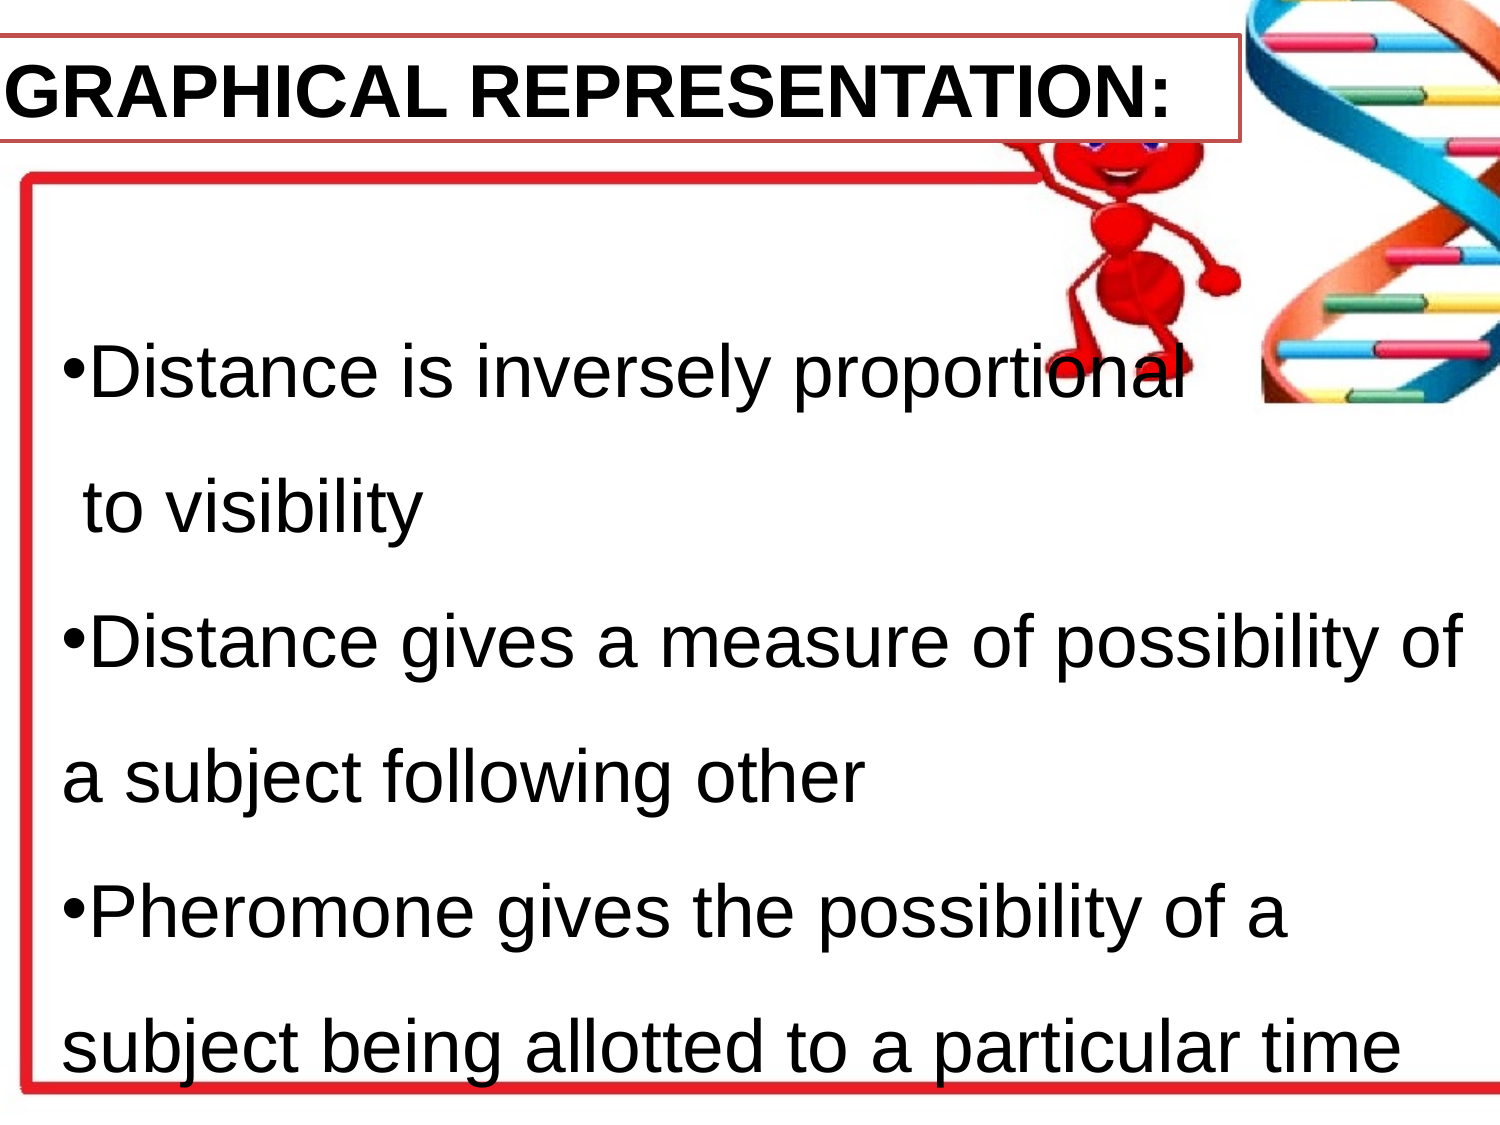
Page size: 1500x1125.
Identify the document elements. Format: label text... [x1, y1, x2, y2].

text_box Distance is inversely proportional to visibility Distance gives a measure of possibility of a subject following other Pheromone gives the possibility of a subject being allotted to a particular time slot [46, 269, 1500, 1125]
picture [0, 0, 1500, 1125]
text_box GRAPHICAL REPRESENTATION: [0, 35, 1241, 142]
